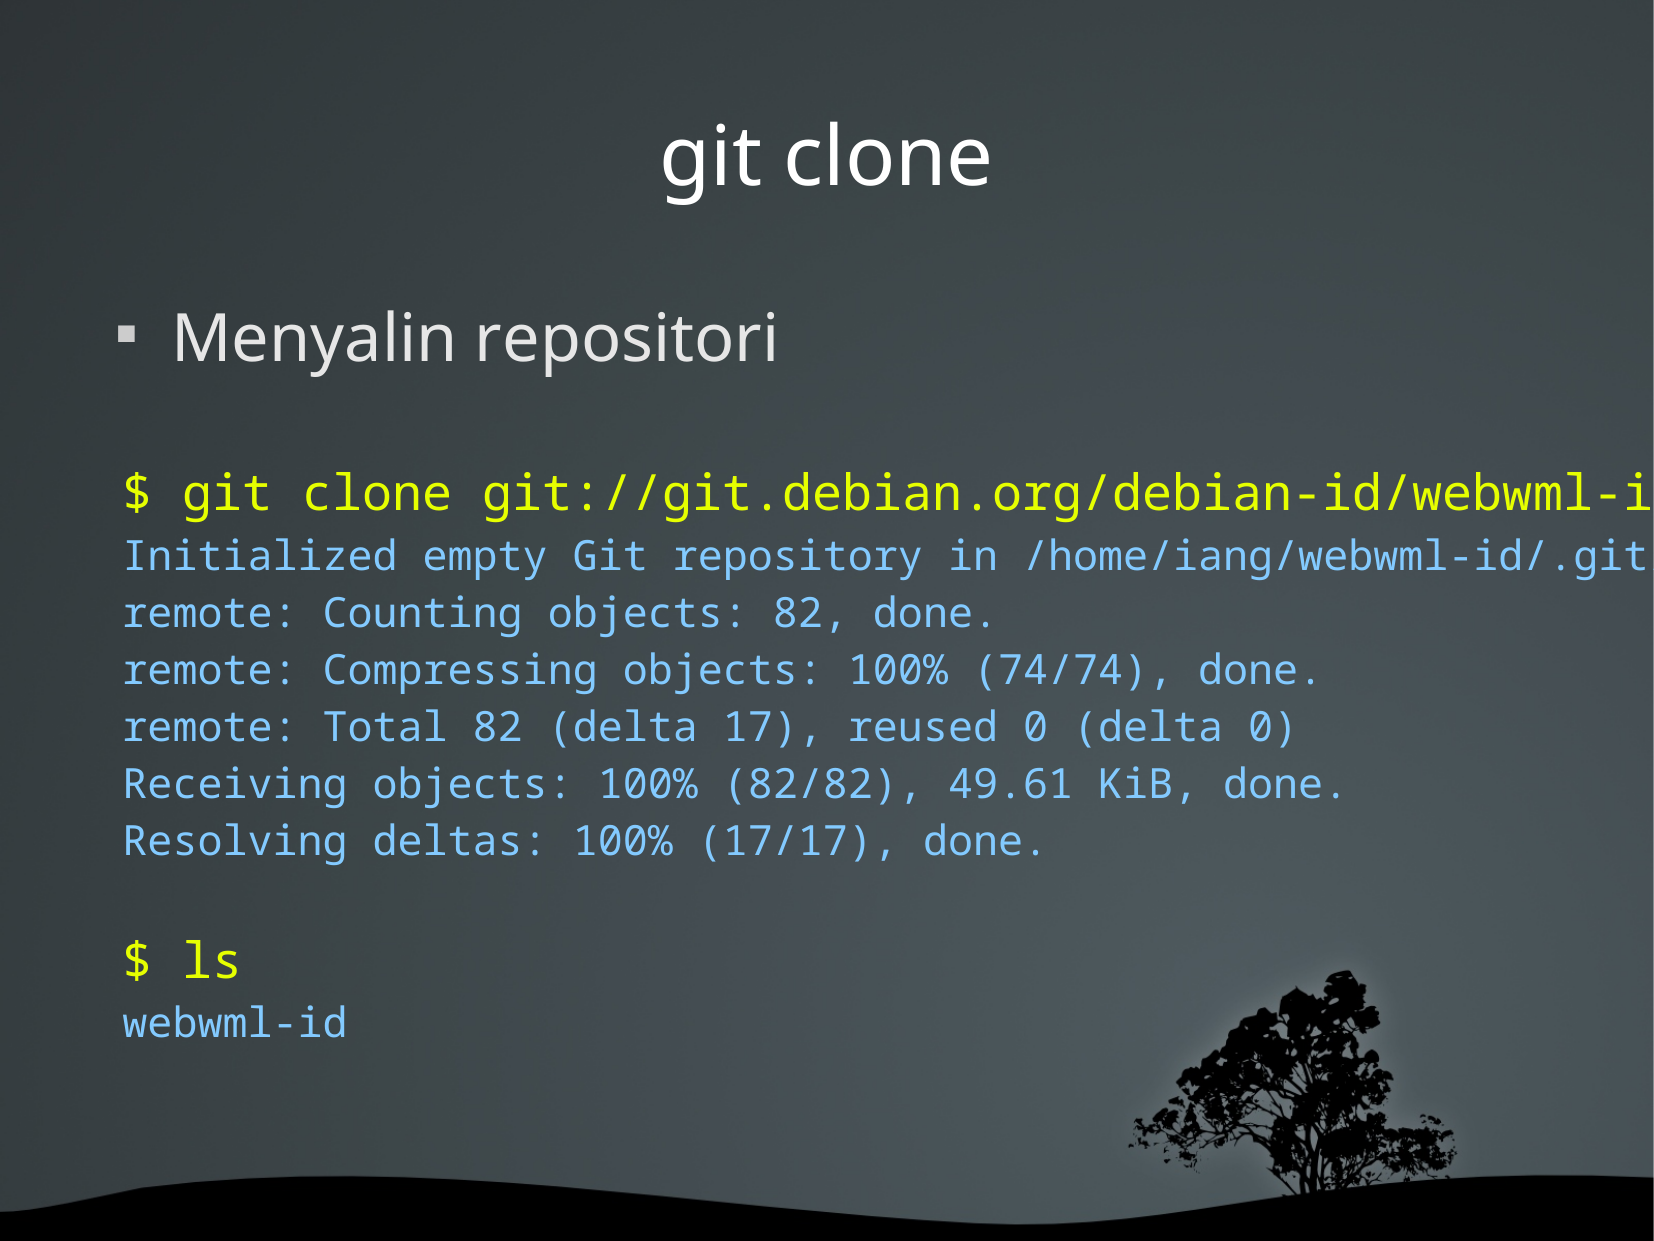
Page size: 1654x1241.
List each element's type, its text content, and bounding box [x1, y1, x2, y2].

picture [0, 0, 1654, 1241]
title git clone [82, 49, 1571, 257]
list Menyalin repositori [82, 290, 1571, 1109]
